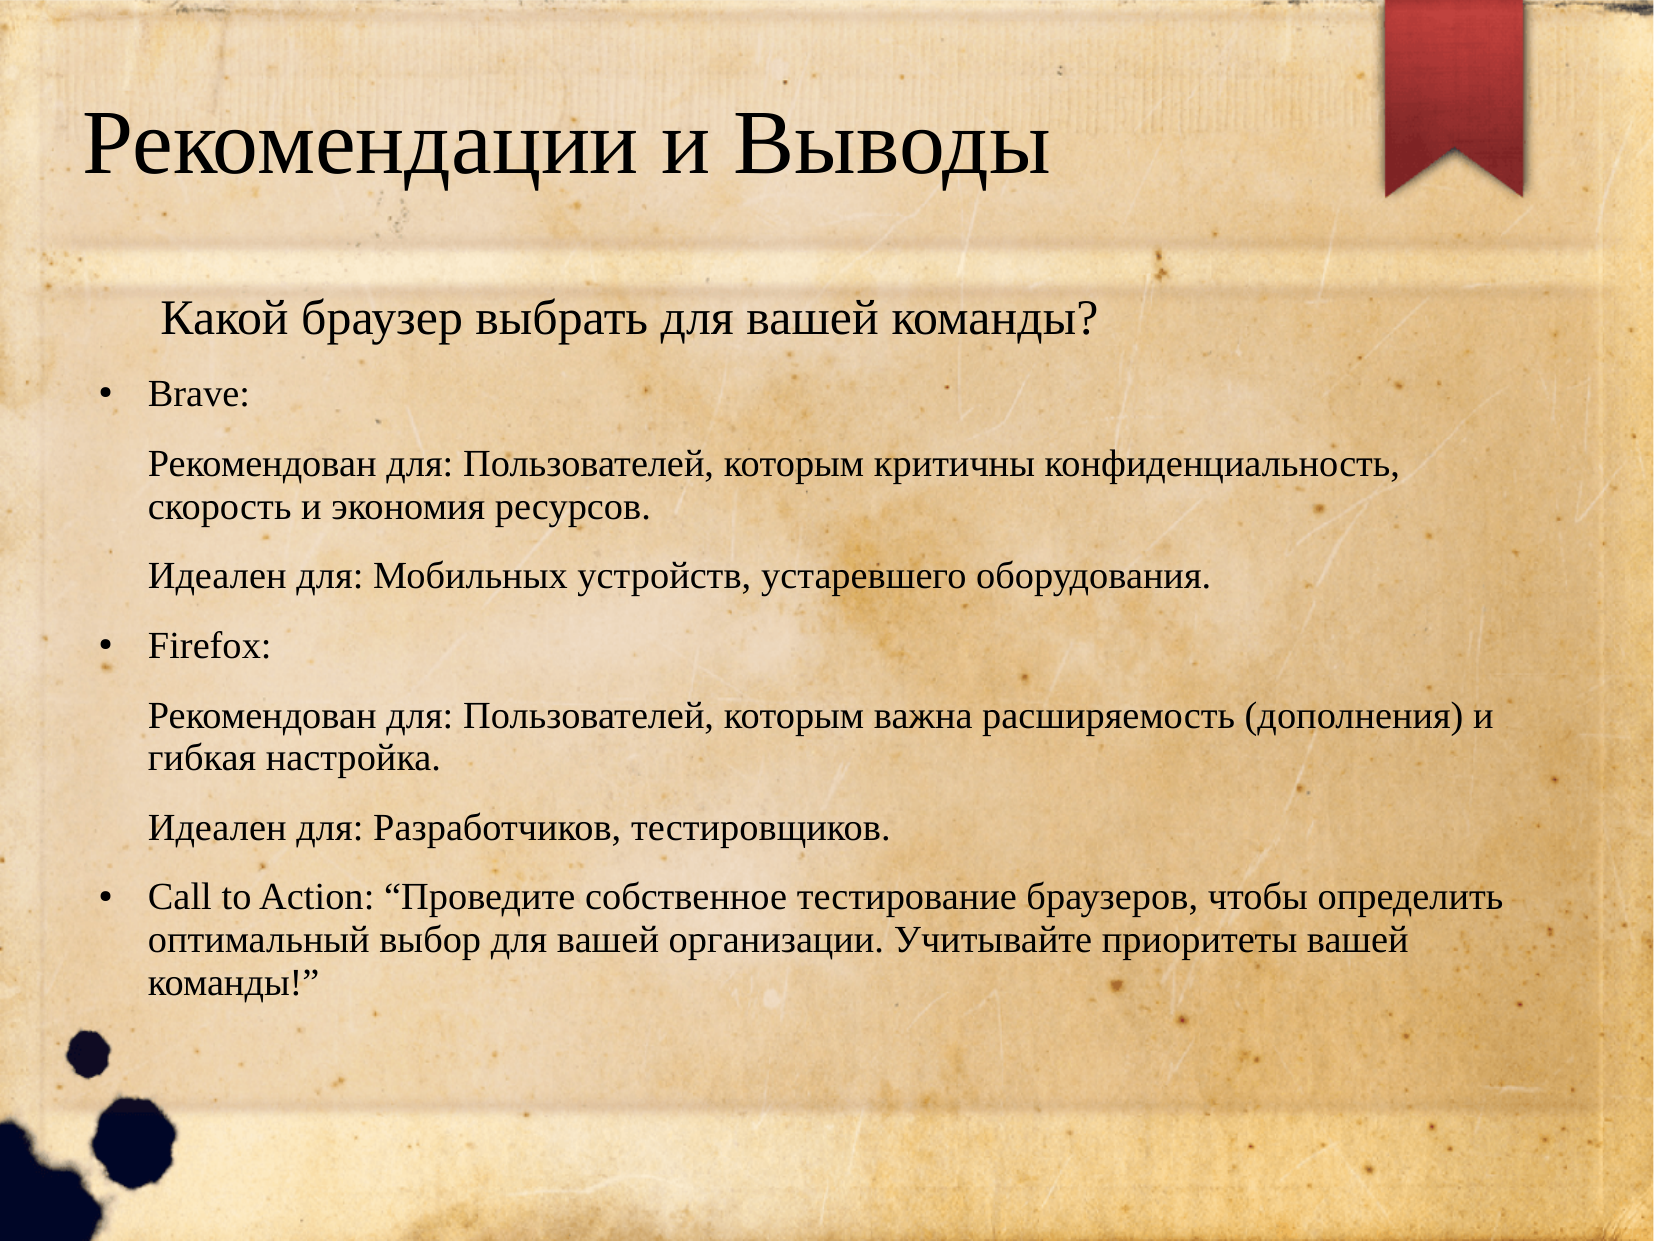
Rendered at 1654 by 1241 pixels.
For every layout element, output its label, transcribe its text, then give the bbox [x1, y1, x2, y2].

picture [0, 0, 1654, 1241]
list Какой браузер выбрать для вашей команды? Brave: Рекомендован для: Пользователей, которым критичны конфиденциальность, скорость и экономия ресурсов. Идеален для: Мобильных устройств, устаревшего оборудования. Firefox: Рекомендован для: Пользователей, которым важна расширяемость (дополнения) и гибкая настройка. Идеален для: Разработчиков, тестировщиков. Call to Action: “Проведите собственное тестирование браузеров, чтобы определить оптимальный выбор для вашей организации. Учитывайте приоритеты вашей команды!” [82, 290, 1538, 1010]
title Рекомендации и Выводы [82, 49, 1347, 237]
